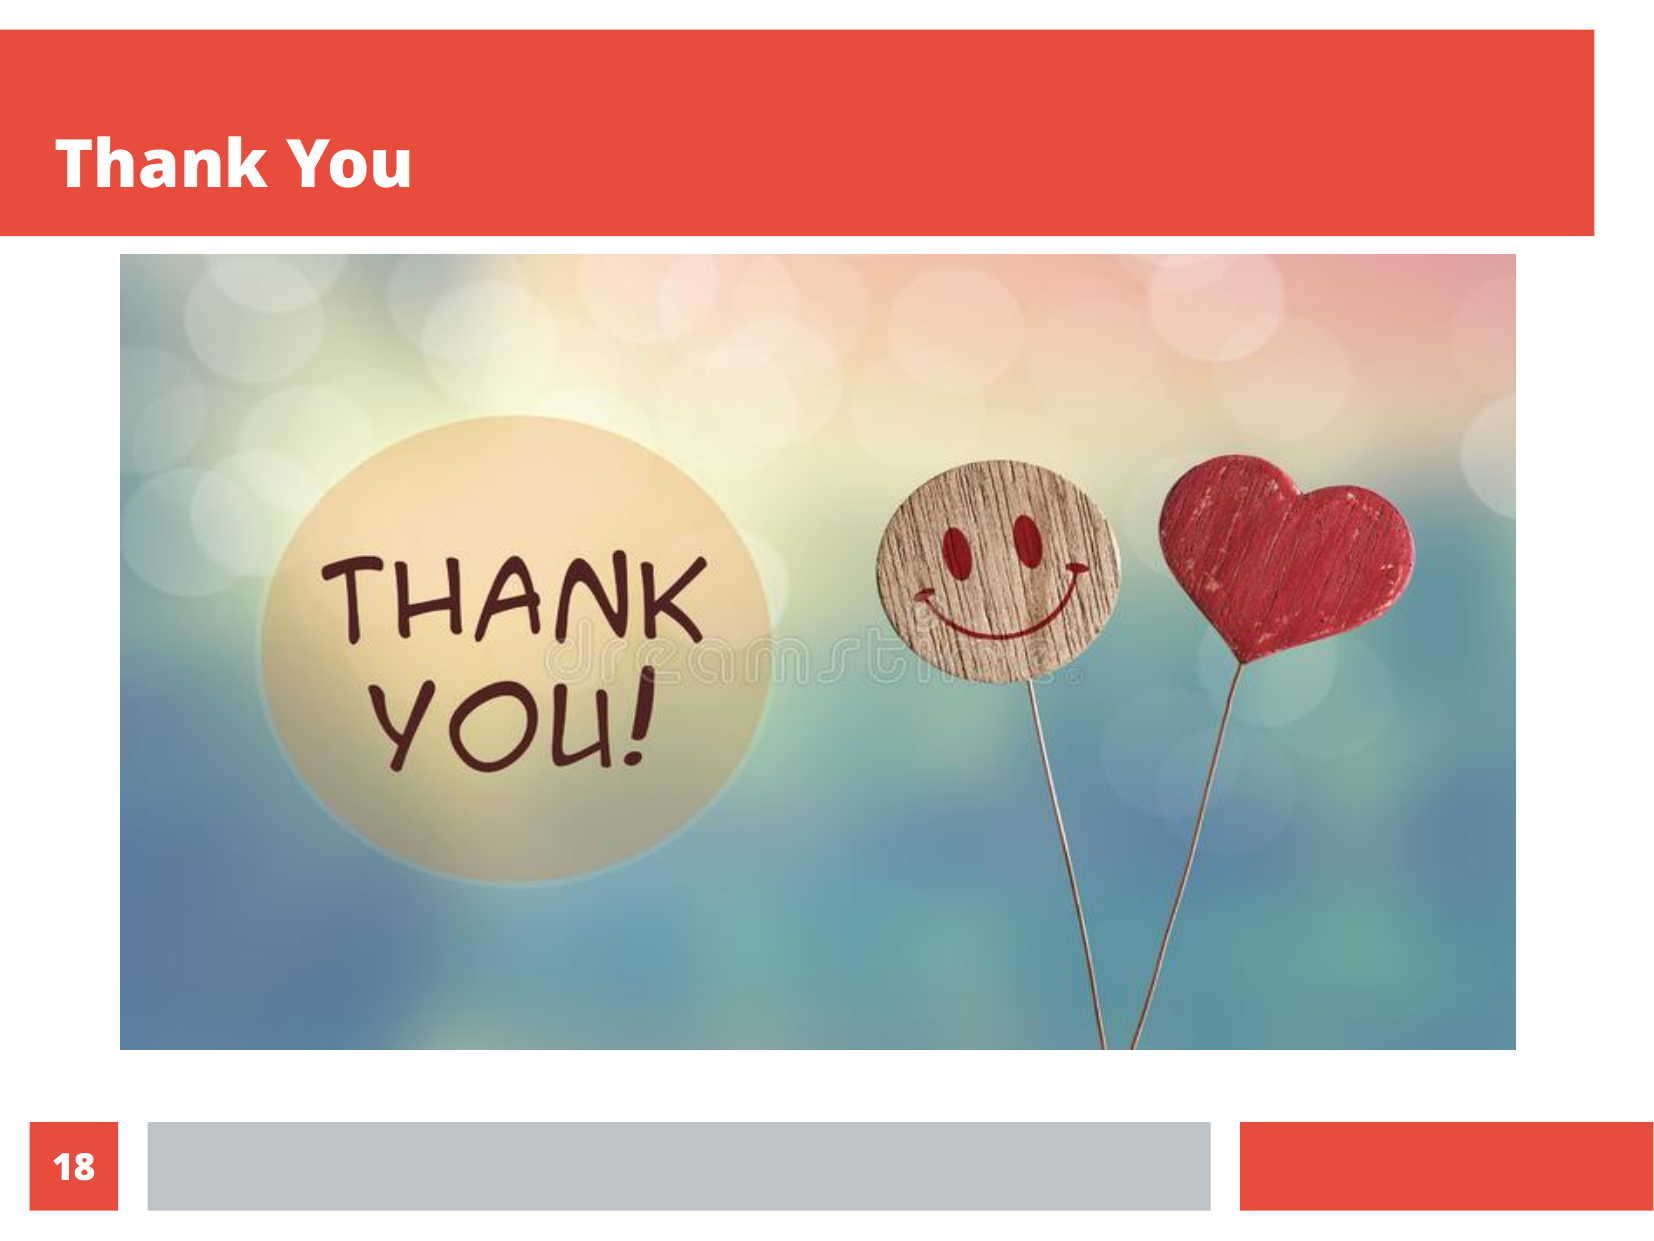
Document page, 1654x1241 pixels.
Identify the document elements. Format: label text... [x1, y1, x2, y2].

picture [120, 254, 1516, 1051]
title Thank You [54, 59, 1591, 207]
